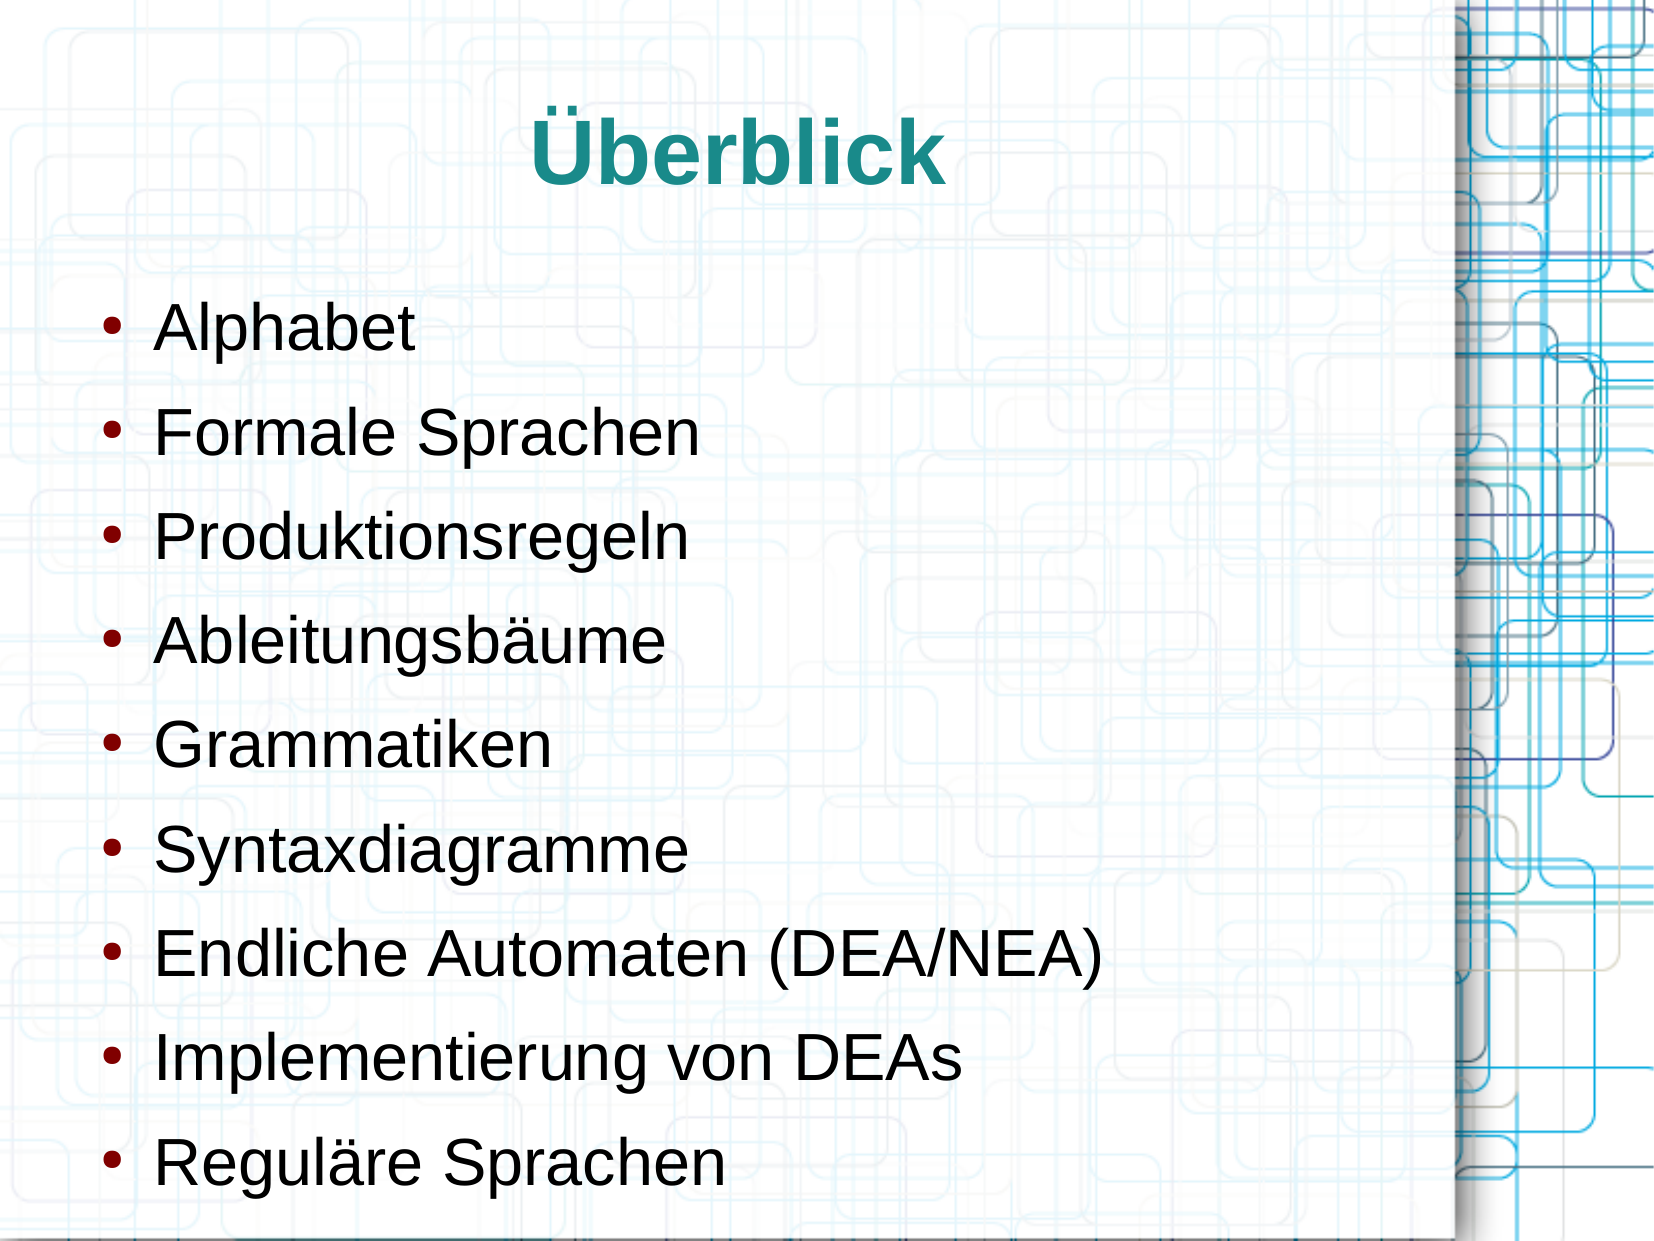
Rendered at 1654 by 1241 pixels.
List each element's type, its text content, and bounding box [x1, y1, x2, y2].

picture [0, 0, 1654, 1241]
title Überblick [59, 49, 1418, 257]
list Alphabet Formale Sprachen Produktionsregeln Ableitungsbäume Grammatiken Syntaxdiagramme Endliche Automaten (DEA/NEA) Implementierung von DEAs Reguläre Sprachen [82, 290, 1418, 1200]
